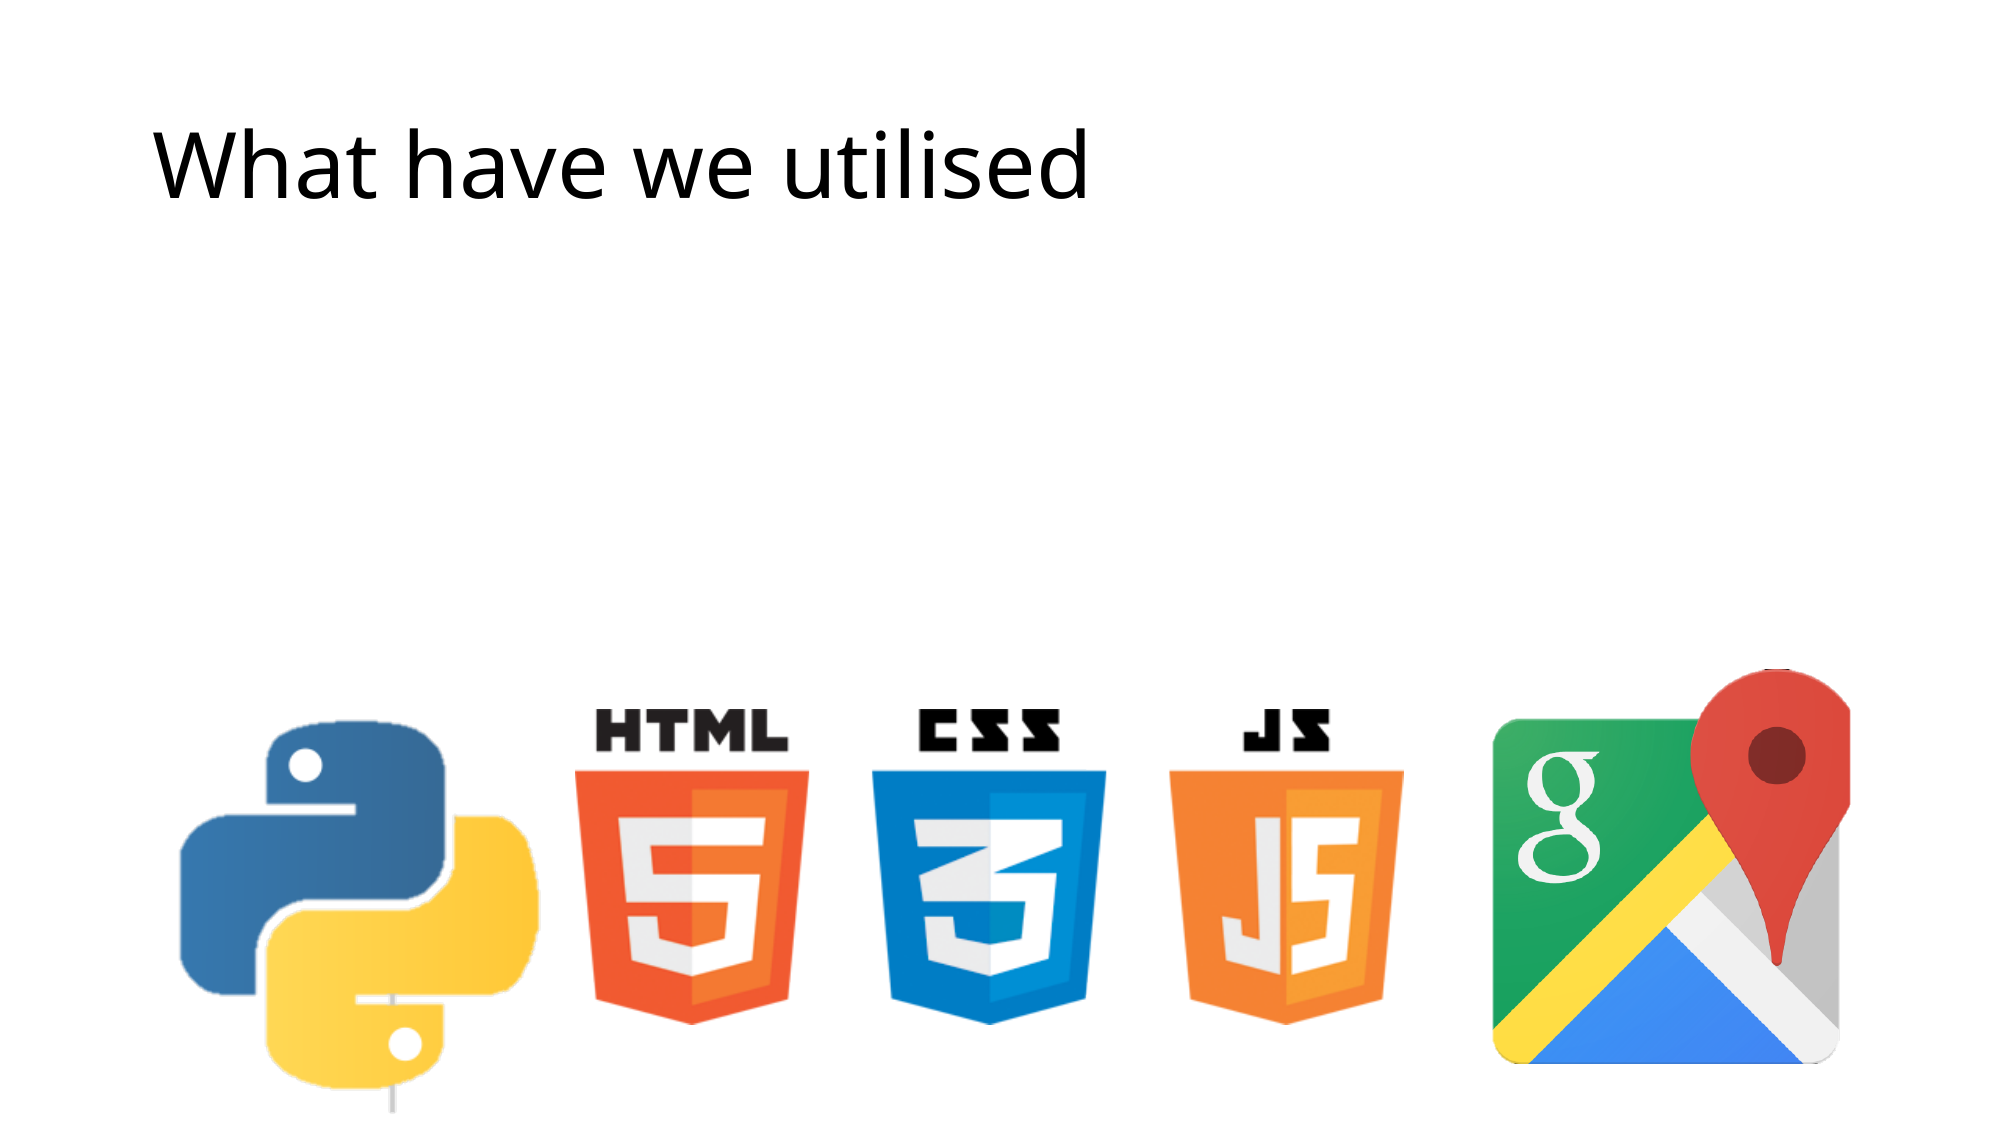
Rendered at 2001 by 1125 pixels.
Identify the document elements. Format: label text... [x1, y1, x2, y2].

picture [137, 687, 1404, 1125]
title What have we utilised [137, 59, 1863, 278]
picture [1468, 669, 1863, 1064]
